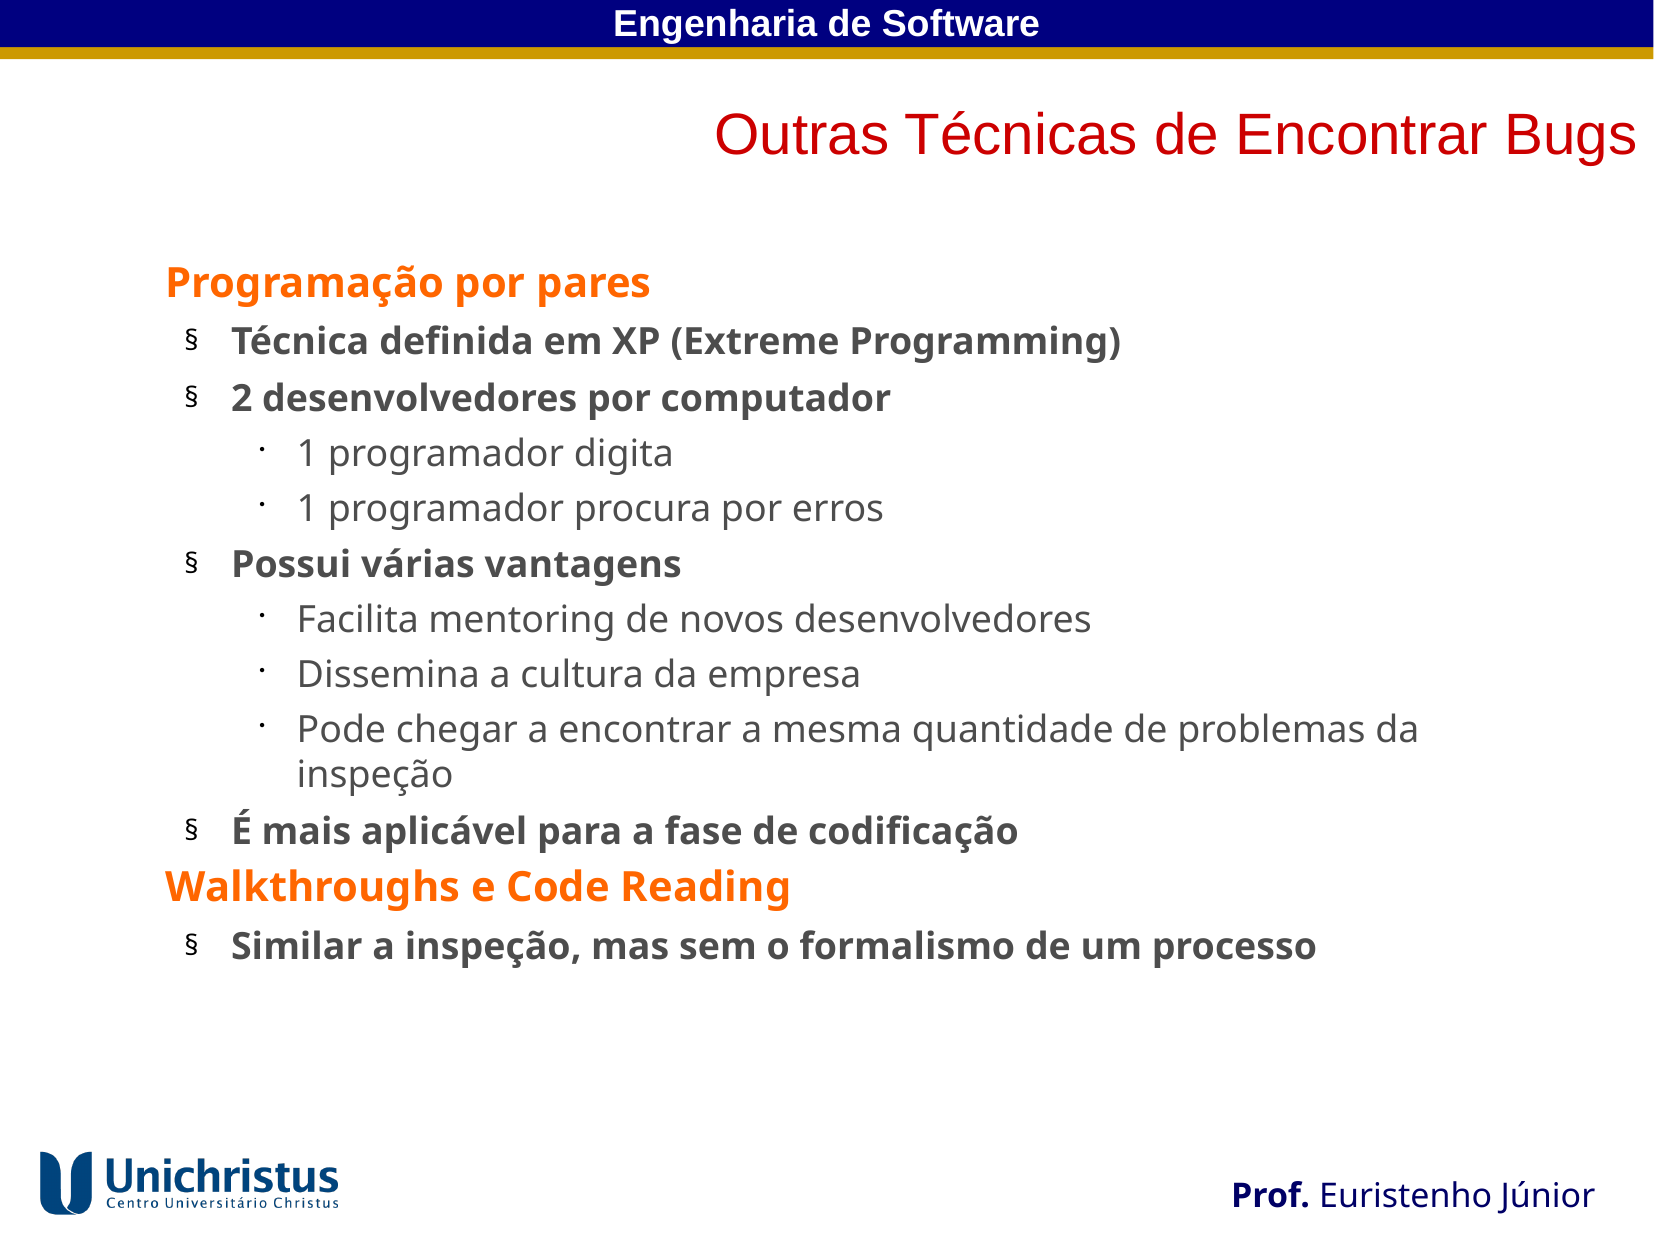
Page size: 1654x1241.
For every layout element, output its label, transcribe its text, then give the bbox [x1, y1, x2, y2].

text_box Engenharia de Software [0, 0, 1654, 48]
text_box Programação por pares Técnica definida em XP (Extreme Programming) 2 desenvolvedores por computador 1 programador digita 1 programador procura por erros Possui várias vantagens Facilita mentoring de novos desenvolvedores Dissemina a cultura da empresa Pode chegar a encontrar a mesma quantidade de problemas da inspeção É mais aplicável para a fase de codificação Walkthroughs e Code Reading Similar a inspeção, mas sem o formalismo de um processo [94, 248, 1445, 960]
text_box [0, 48, 1654, 60]
text_box Outras Técnicas de Encontrar Bugs [699, 94, 1654, 201]
picture [35, 1148, 343, 1217]
text_box Prof. Euristenho Júnior [1216, 1163, 1654, 1224]
